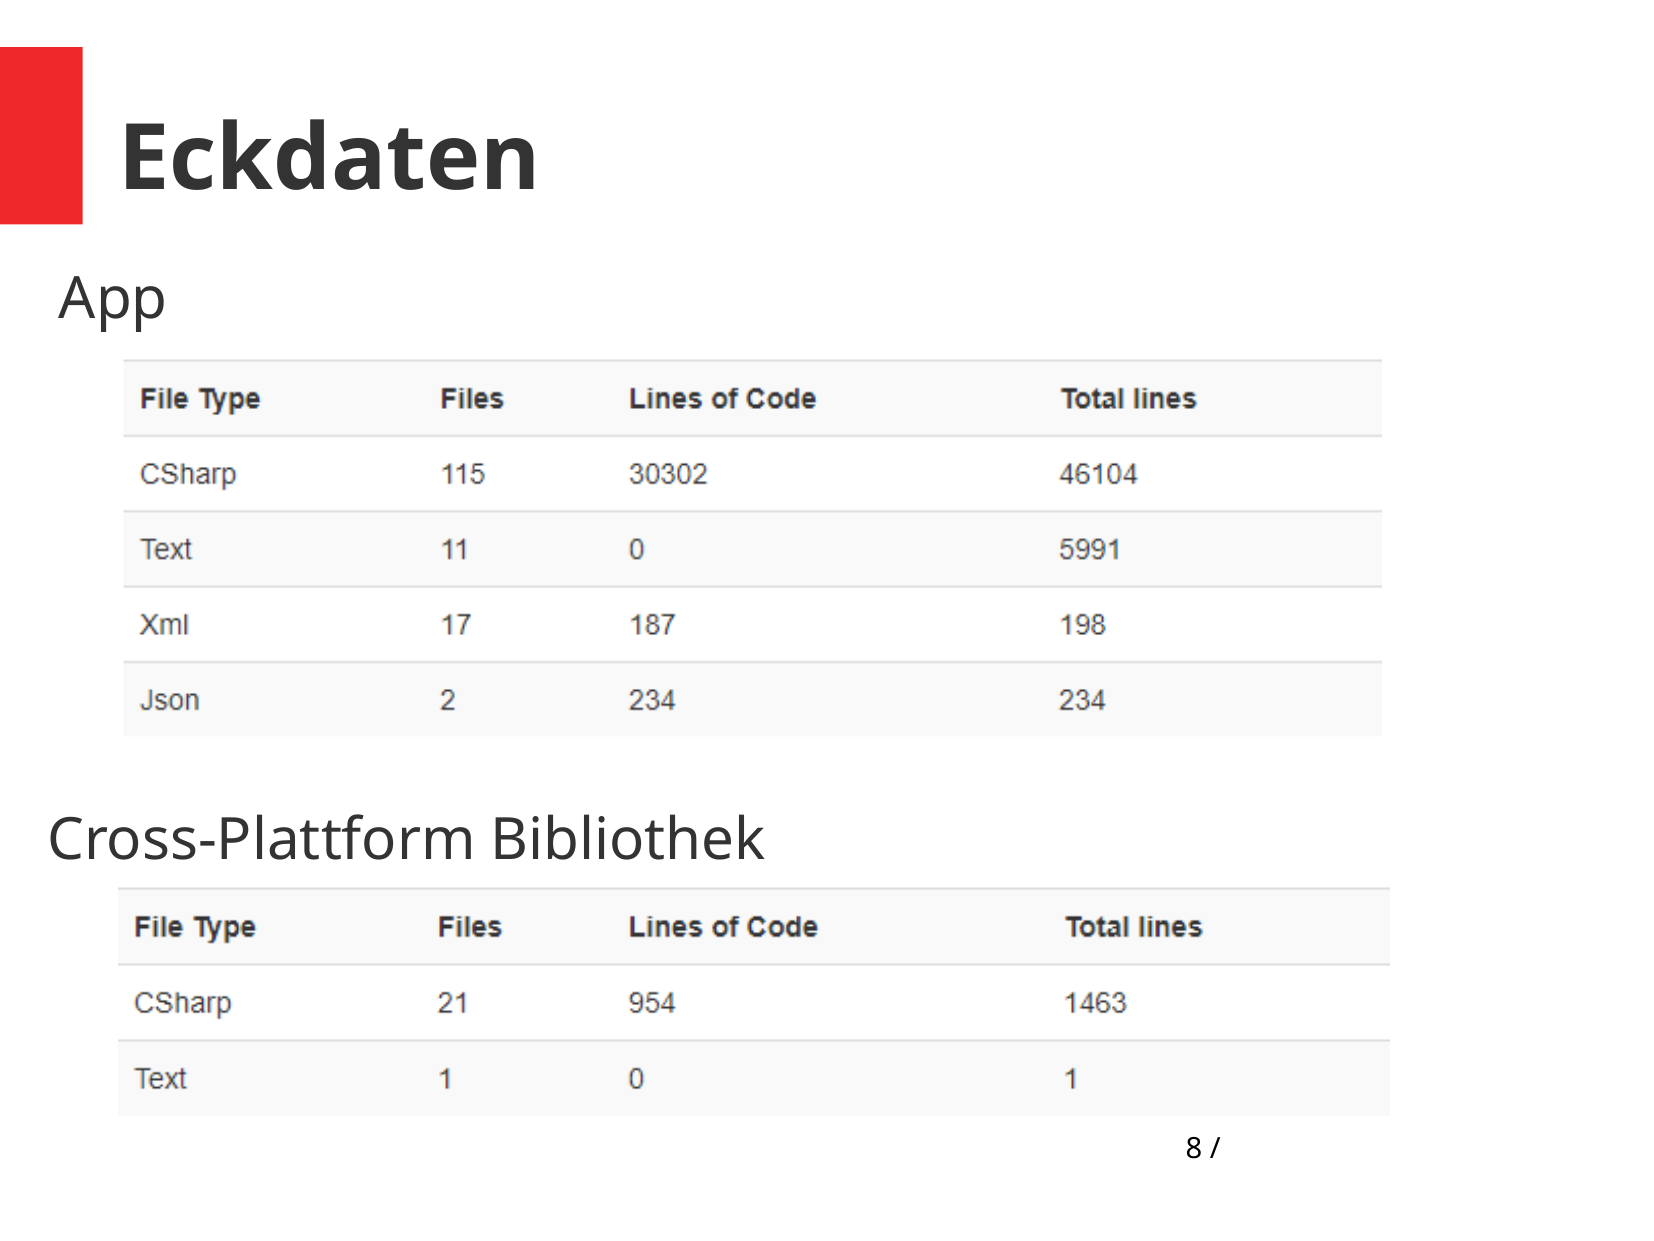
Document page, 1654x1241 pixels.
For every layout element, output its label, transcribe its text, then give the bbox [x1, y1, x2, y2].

list App [59, 259, 993, 338]
title Eckdaten [118, 49, 1571, 257]
list Cross-Plattform Bibliothek [47, 800, 1430, 898]
picture [118, 898, 1390, 1123]
text_box / [1185, 1129, 1571, 1216]
picture [118, 356, 1382, 745]
